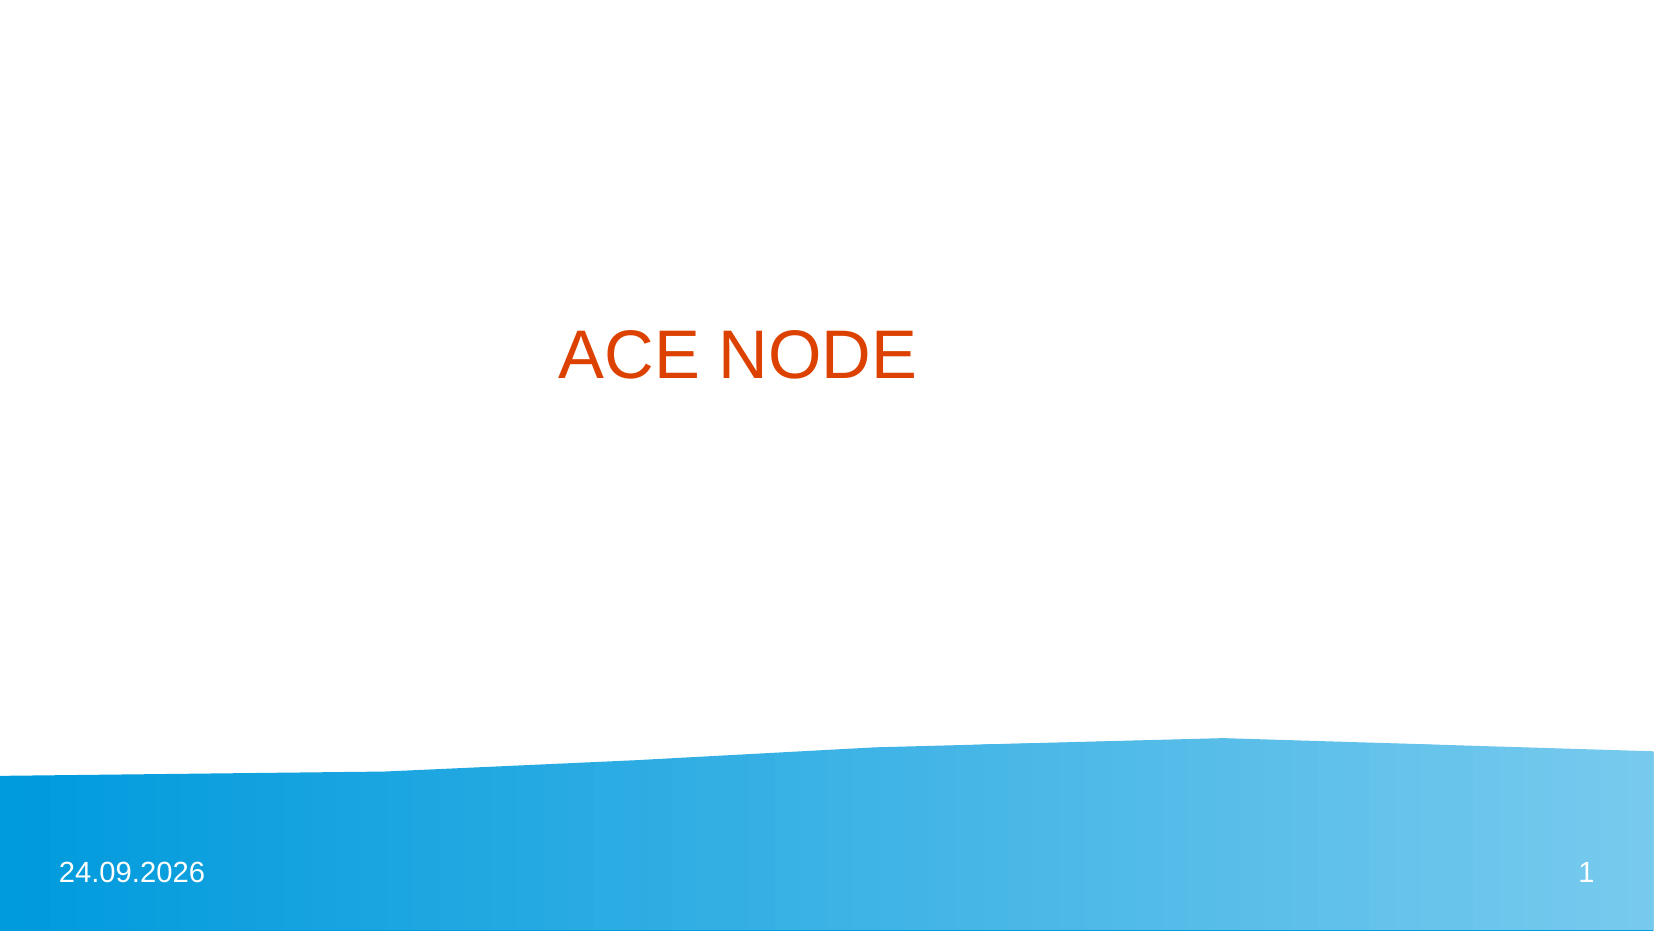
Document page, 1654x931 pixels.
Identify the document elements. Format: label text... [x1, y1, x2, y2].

title ACE NODE [0, 265, 1477, 443]
